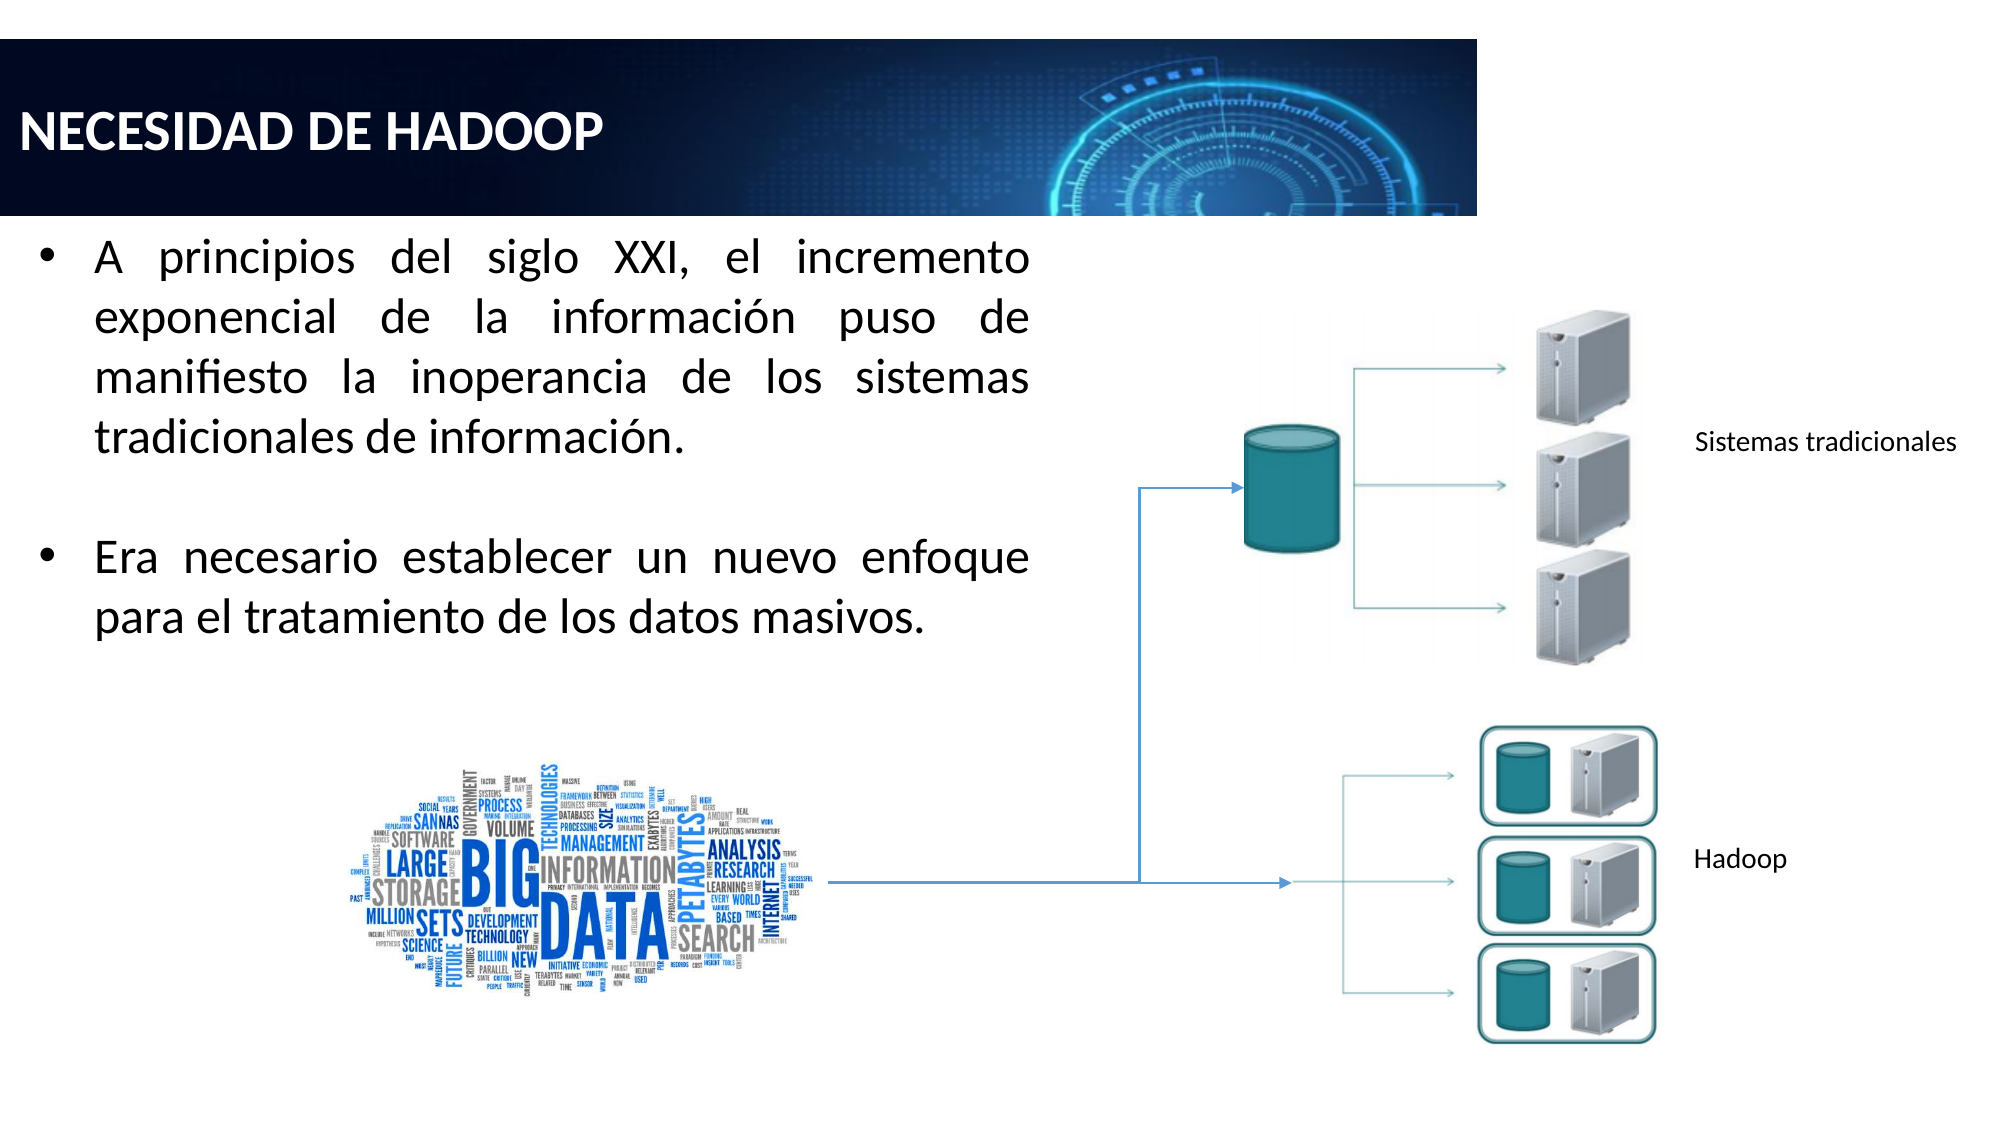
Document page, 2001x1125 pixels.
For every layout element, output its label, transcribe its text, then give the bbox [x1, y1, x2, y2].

picture [1244, 301, 1662, 675]
picture [1291, 717, 1662, 1048]
text_box NECESIDAD DE HADOOP [4, 84, 620, 170]
picture [0, 39, 1477, 216]
text_box Hadoop [1679, 832, 1803, 882]
text_box A principios del siglo XXI, el incremento exponencial de la información puso de manifiesto la inoperancia de los sistemas tradicionales de información. Era necesario establecer un nuevo enfoque para el tratamiento de los datos masivos. [23, 216, 1046, 722]
text_box Sistemas tradicionales [1680, 414, 1973, 465]
picture [336, 744, 828, 1021]
